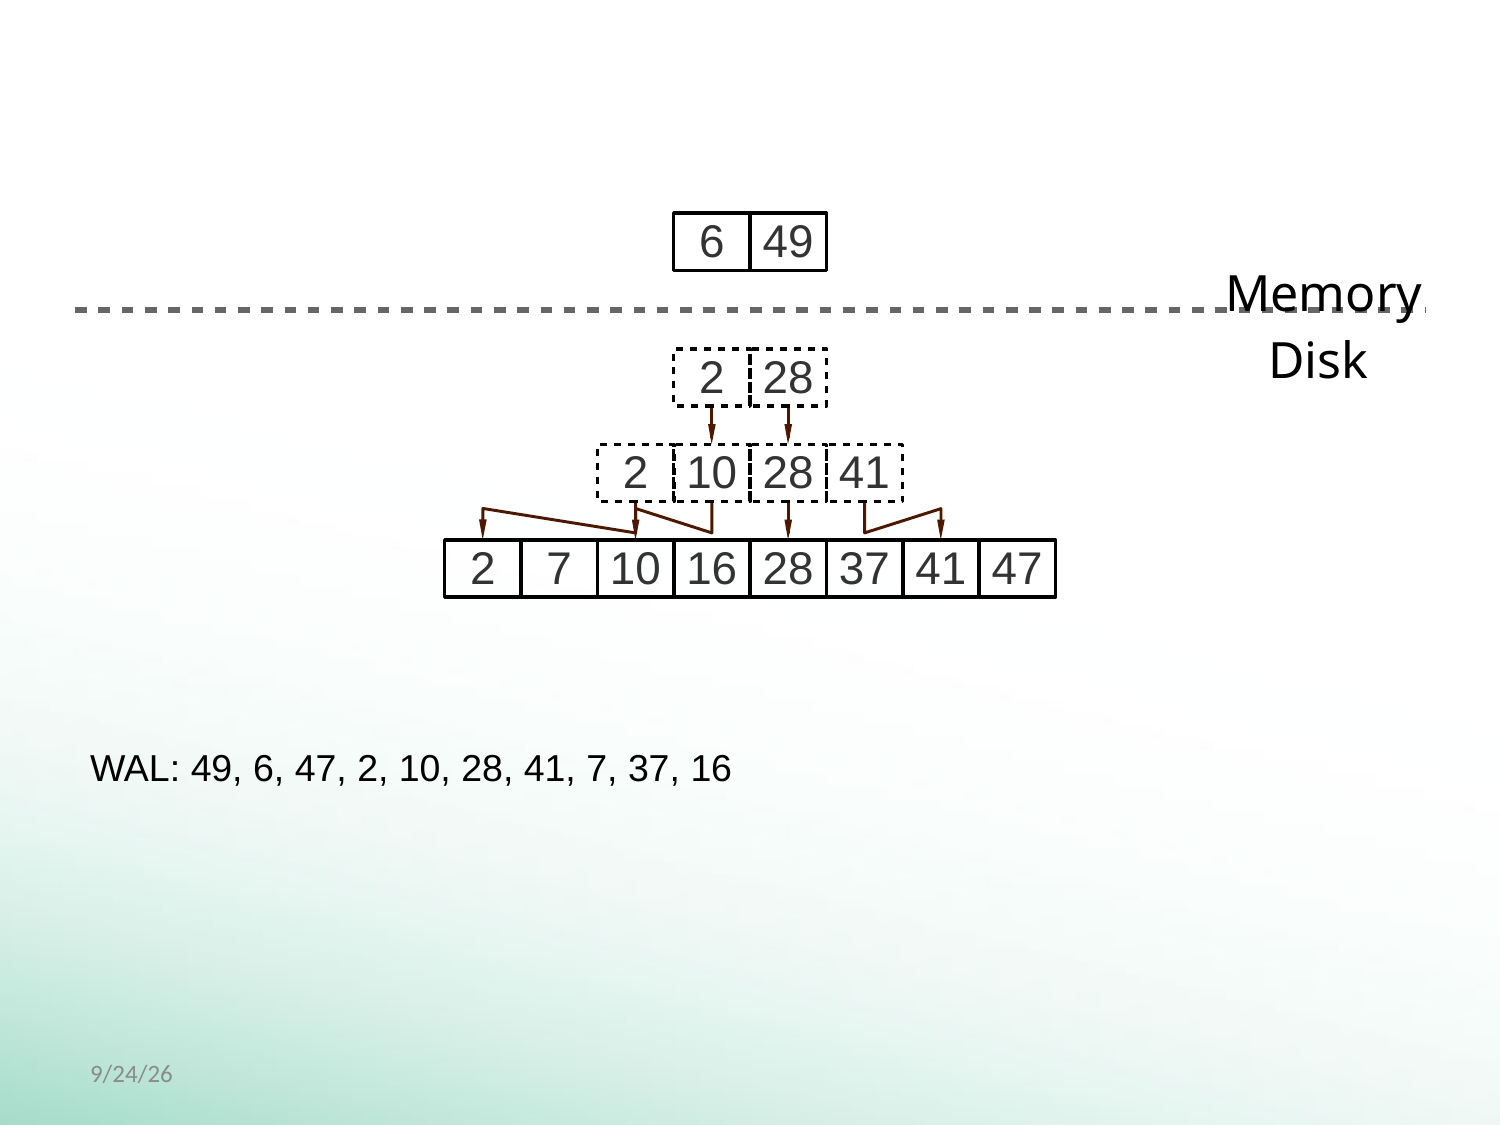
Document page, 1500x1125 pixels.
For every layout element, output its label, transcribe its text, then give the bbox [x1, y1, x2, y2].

text_box 47 [979, 539, 1056, 598]
text_box 7 [520, 539, 597, 598]
text_box Disk [1253, 317, 1392, 394]
text_box 28 [750, 539, 826, 598]
picture [0, 0, 1500, 1125]
text_box 10 [673, 444, 750, 502]
text_box 2 [597, 444, 673, 502]
text_box 49 [750, 213, 827, 271]
text_box 10 [597, 539, 673, 598]
text_box 28 [750, 348, 827, 407]
text_box 41 [826, 444, 903, 502]
text_box 16 [673, 539, 750, 598]
text_box 41 [902, 539, 979, 598]
text_box 37 [826, 539, 902, 598]
text_box 2 [444, 539, 520, 598]
text_box 28 [750, 444, 826, 502]
text_box 2 [673, 348, 750, 407]
text_box WAL: 49, 6, 47, 2, 10, 28, 41, 7, 37, 16 [75, 740, 1361, 797]
text_box 6 [673, 213, 750, 271]
text_box Memory [1210, 250, 1443, 327]
